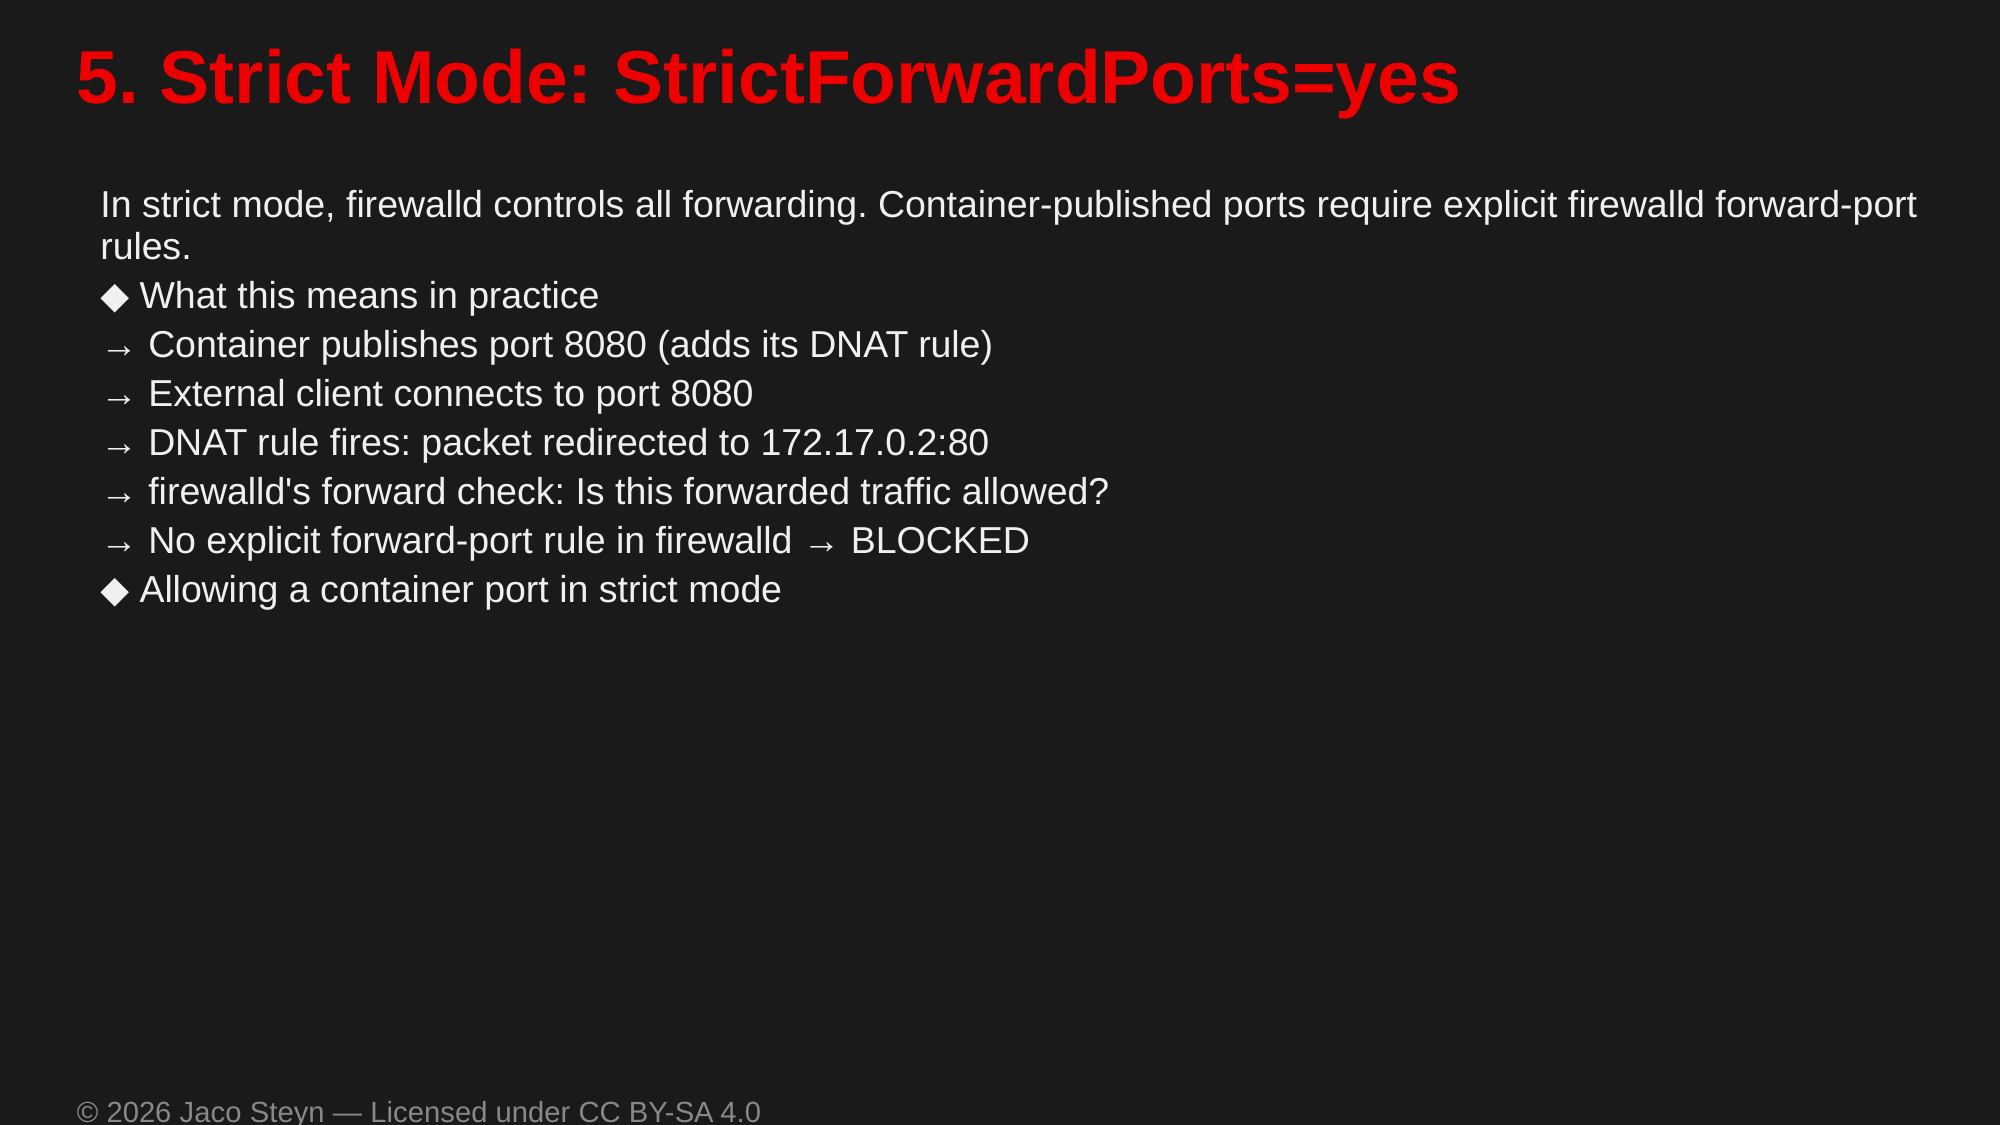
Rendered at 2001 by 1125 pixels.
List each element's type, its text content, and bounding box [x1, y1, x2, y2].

text_box 5. Strict Mode: StrictForwardPorts=yes [59, 23, 1942, 154]
text_box In strict mode, firewalld controls all forwarding. Container-published ports require explicit firewalld forward-port rules. ◆ What this means in practice → Container publishes port 8080 (adds its DNAT rule) → External client connects to port 8080 → DNAT rule fires: packet redirected to 172.17.0.2:80 → firewalld's forward check: Is this forwarded traffic allowed? → No explicit forward-port rule in firewalld → BLOCKED ◆ Allowing a container port in strict mode [59, 171, 1942, 1083]
text_box © 2026 Jaco Steyn — Licensed under CC BY-SA 4.0 [59, 1083, 1942, 1120]
